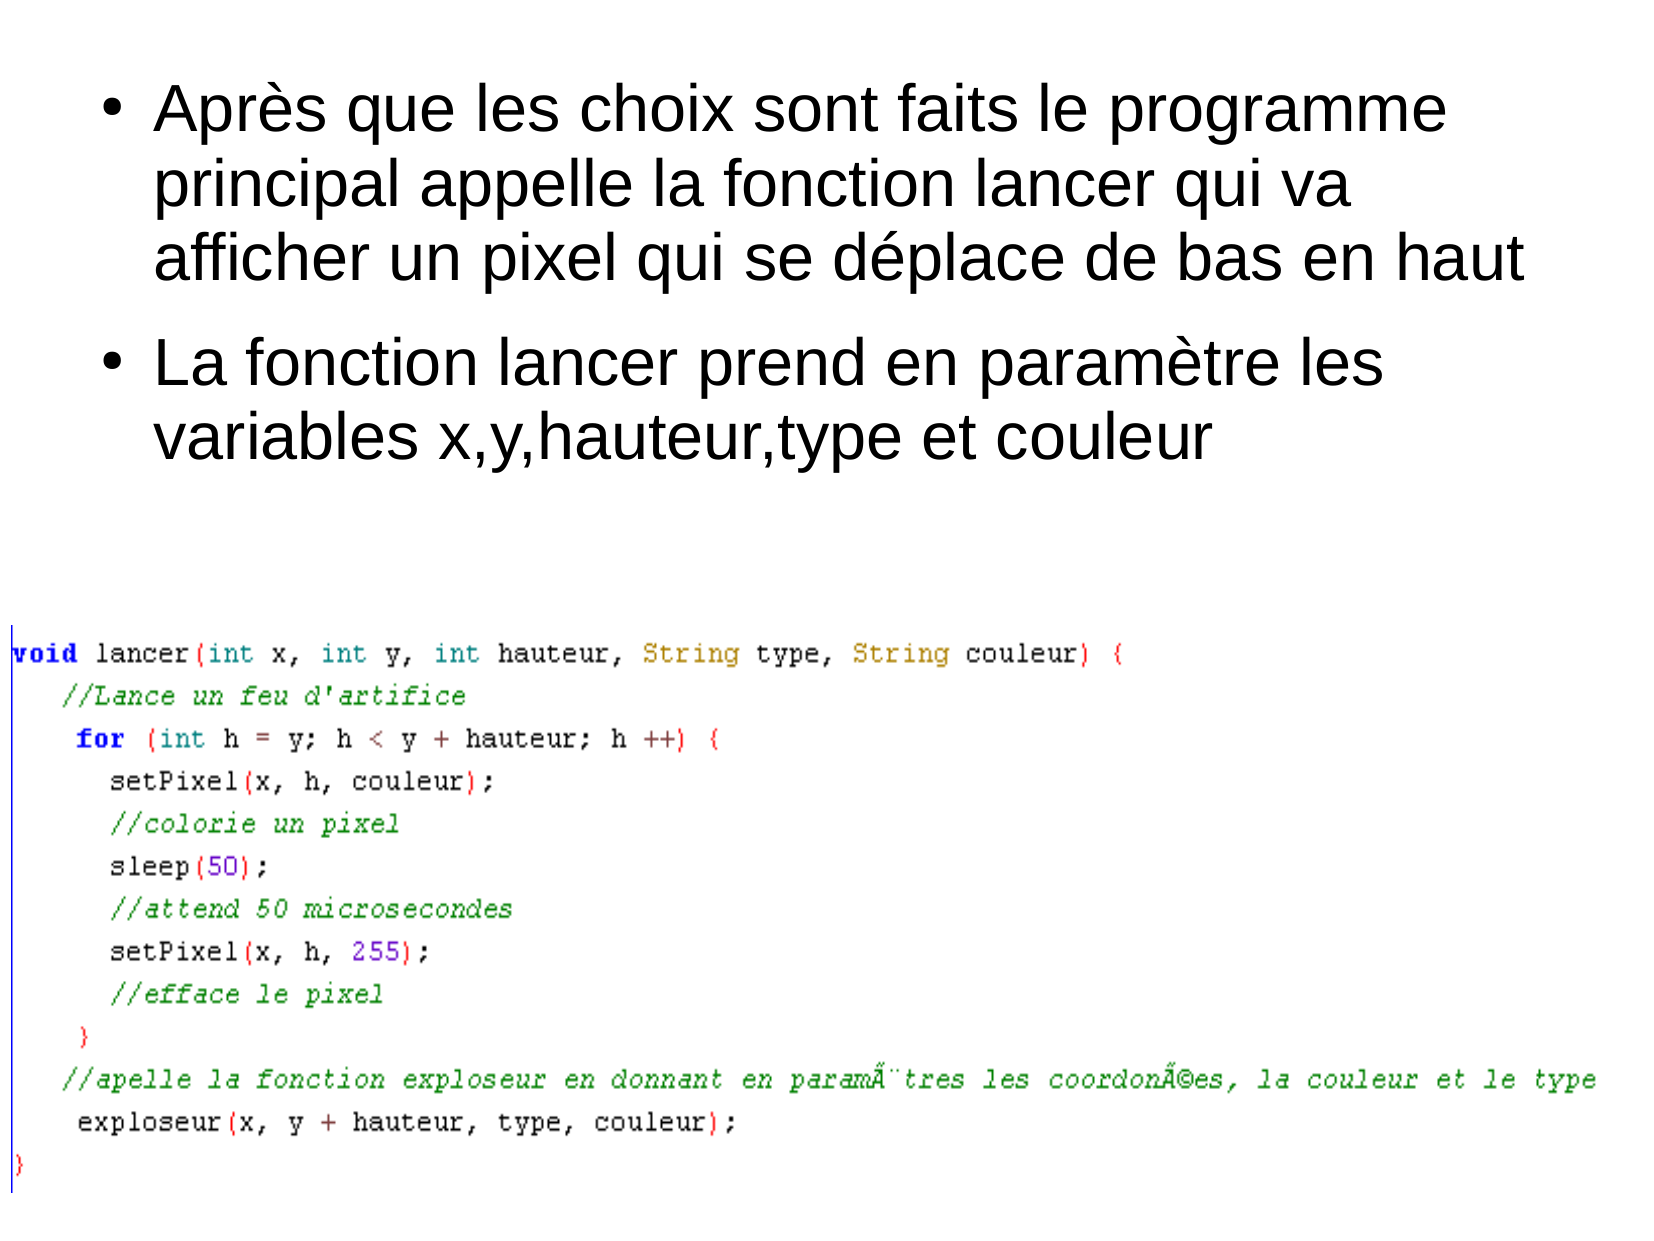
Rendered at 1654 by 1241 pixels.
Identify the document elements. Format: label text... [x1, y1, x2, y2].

list Après que les choix sont faits le programme principal appelle la fonction lancer qui va afficher un pixel qui se déplace de bas en haut La fonction lancer prend en paramètre les variables x,y,hauteur,type et couleur [82, 70, 1571, 625]
picture [11, 625, 1642, 1193]
